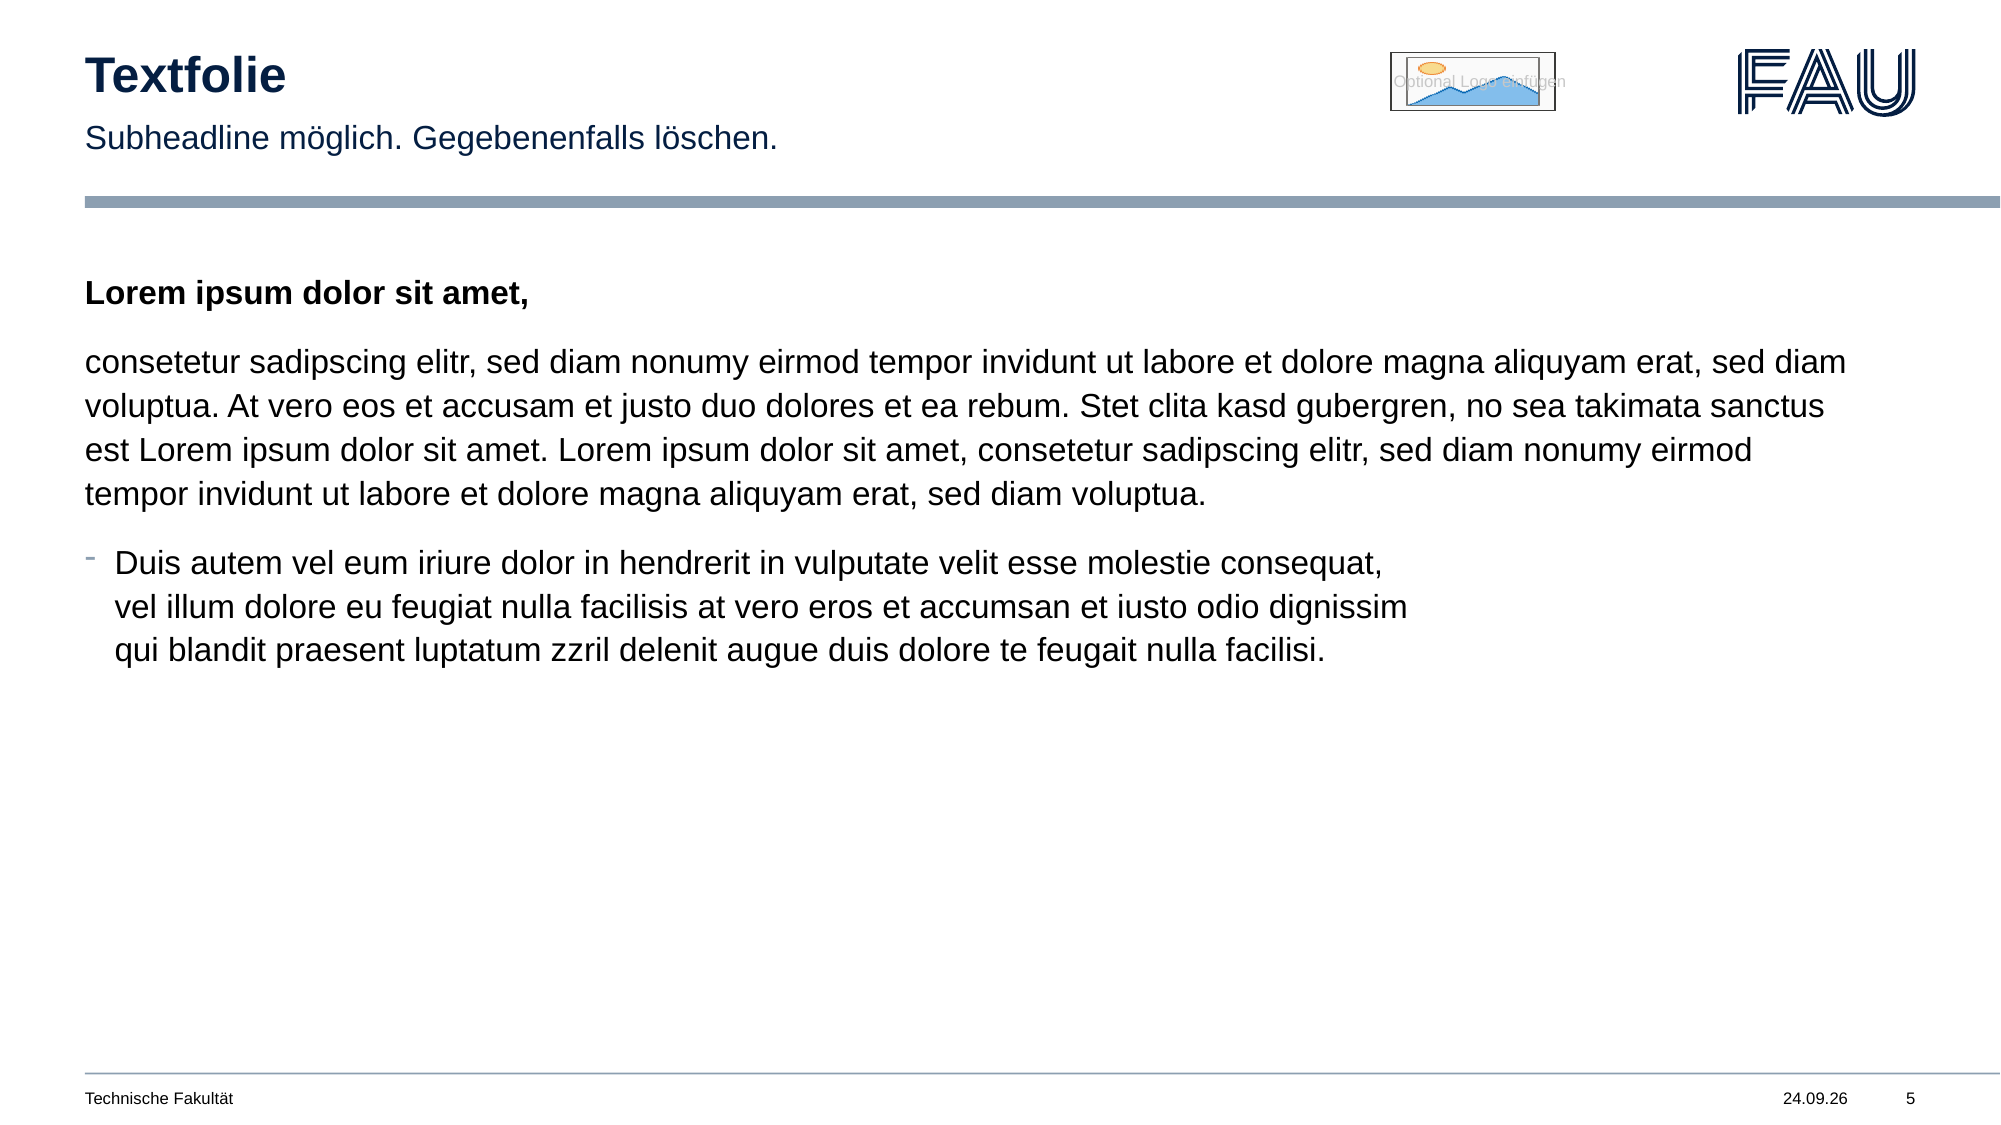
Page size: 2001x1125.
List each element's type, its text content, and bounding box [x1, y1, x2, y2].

footer Technische Fakultät [85, 1088, 983, 1109]
slide_number 20.07.22 [1708, 1088, 1849, 1109]
list Subheadline möglich. Gegebenenfalls löschen. [84, 112, 1208, 154]
title Textfolie [85, 49, 1208, 104]
list Lorem ipsum dolor sit amet, consetetur sadipscing elitr, sed diam nonumy eirmod tempor invidunt ut labore et dolore magna aliquyam erat, sed diam voluptua. At vero eos et accusam et justo duo dolores et ea rebum. Stet clita kasd gubergren, no sea takimata sanctus est Lorem ipsum dolor sit amet. Lorem ipsum dolor sit amet, consetetur sadipscing elitr, sed diam nonumy eirmod tempor invidunt ut labore et dolore magna aliquyam erat, sed diam voluptua. Duis autem vel eum iriure dolor in hendrerit in vulputate velit esse molestie consequat, vel illum dolore eu feugiat nulla facilisis at vero eros et accumsan et iusto odio dignissim qui blandit praesent luptatum zzril delenit augue duis dolore te feugait nulla facilisi. [85, 267, 1916, 1018]
picture [1384, 49, 1562, 113]
slide_number <Foliennummer> [1883, 1088, 1916, 1109]
